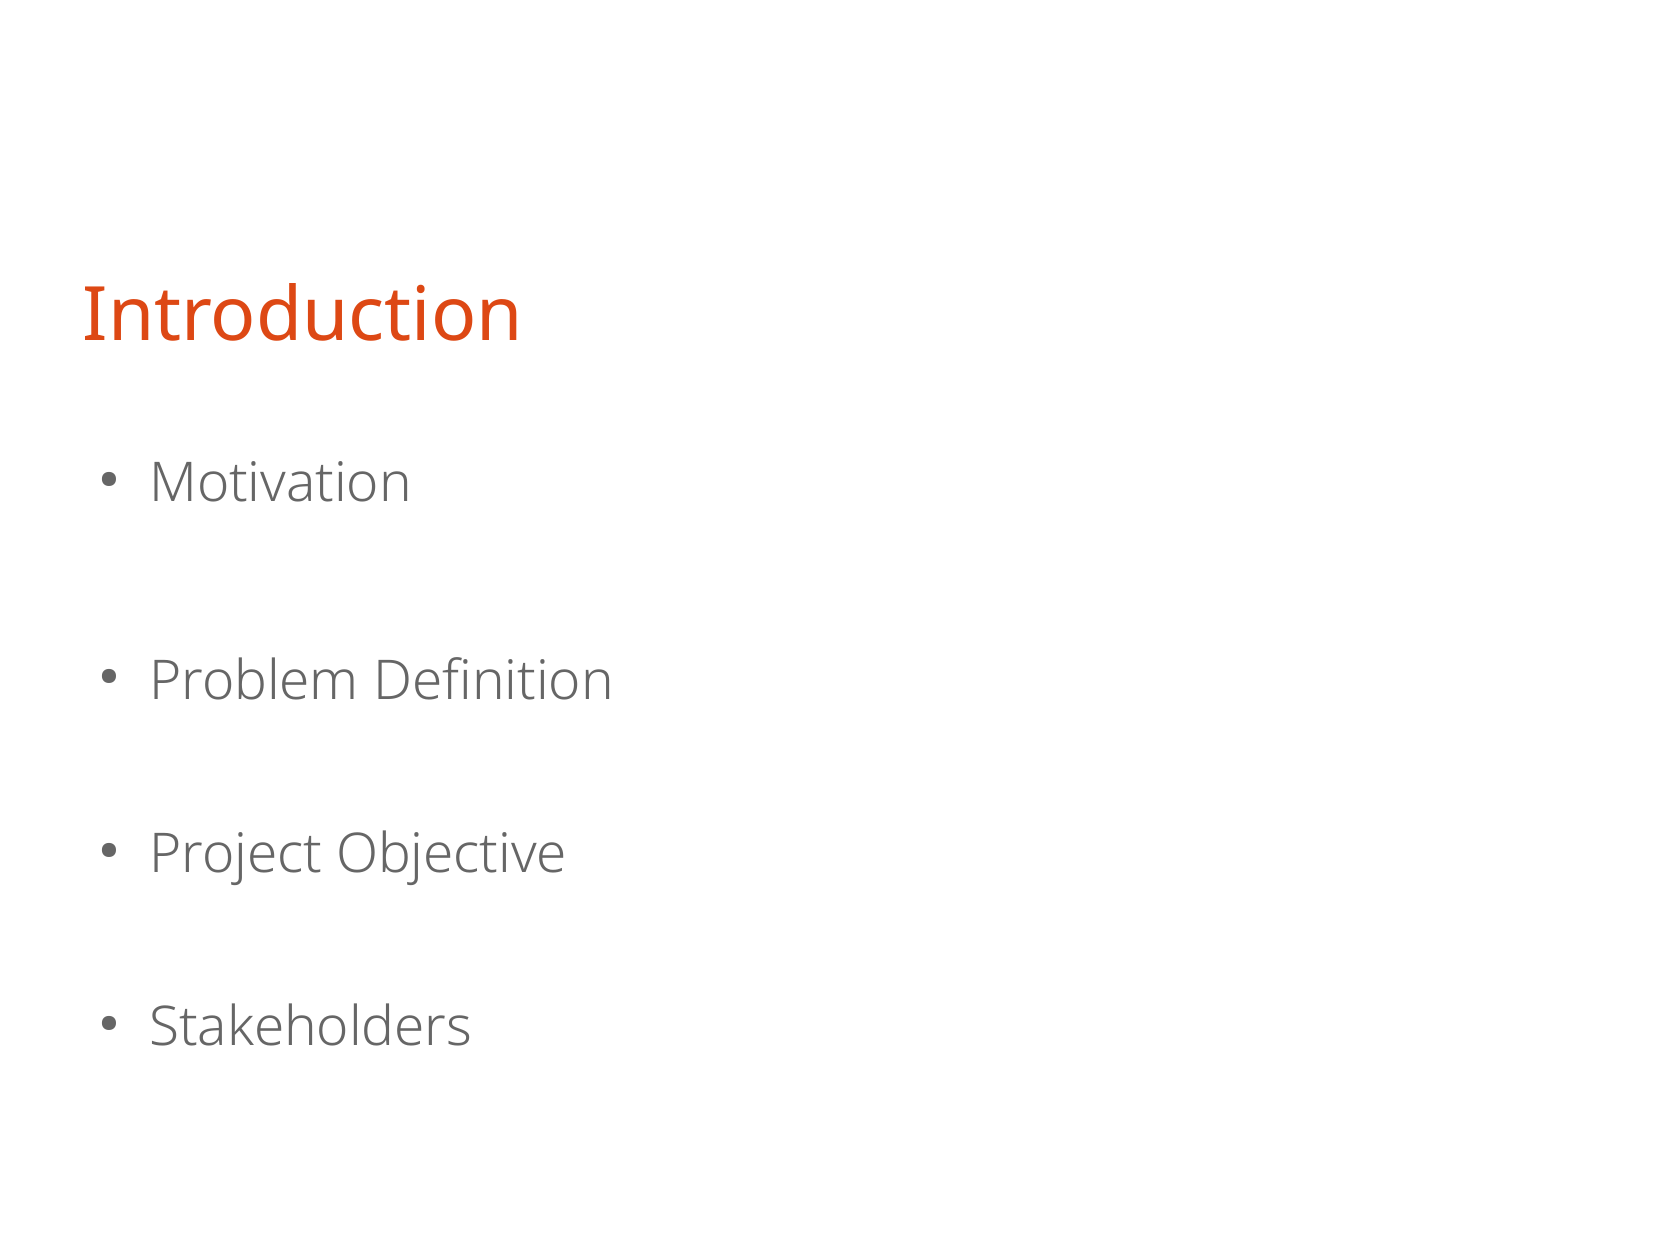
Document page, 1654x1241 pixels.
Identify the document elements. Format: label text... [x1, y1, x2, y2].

title Introduction [82, 248, 1571, 375]
list Motivation Problem Definition Project Objective Stakeholders [82, 443, 1571, 1063]
